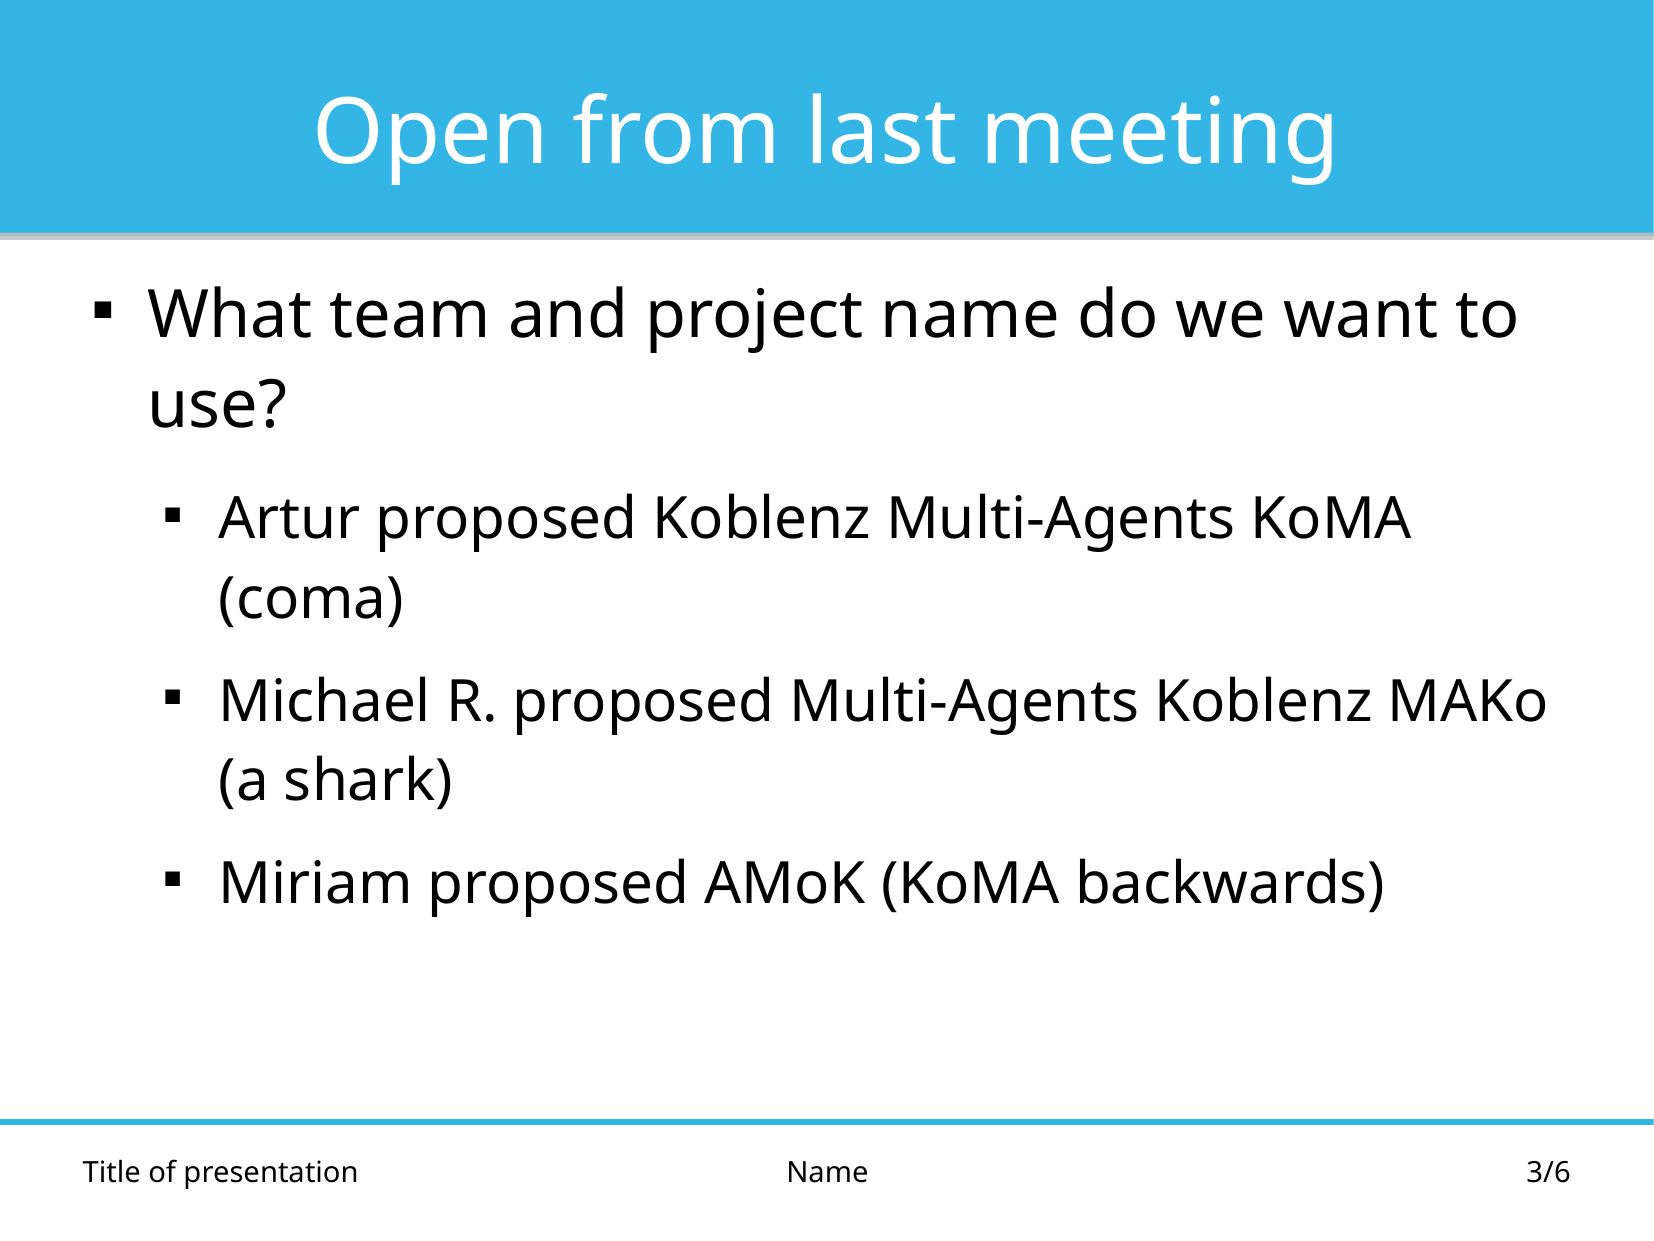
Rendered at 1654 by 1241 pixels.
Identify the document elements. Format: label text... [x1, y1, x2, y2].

title Open from last meeting [82, 49, 1571, 207]
list What team and project name do we want to use? Artur proposed Koblenz Multi-Agents KoMA (coma) Michael R. proposed Multi-Agents Koblenz MAKo (a shark) Miriam proposed AMoK (KoMA backwards) [76, 265, 1565, 1085]
